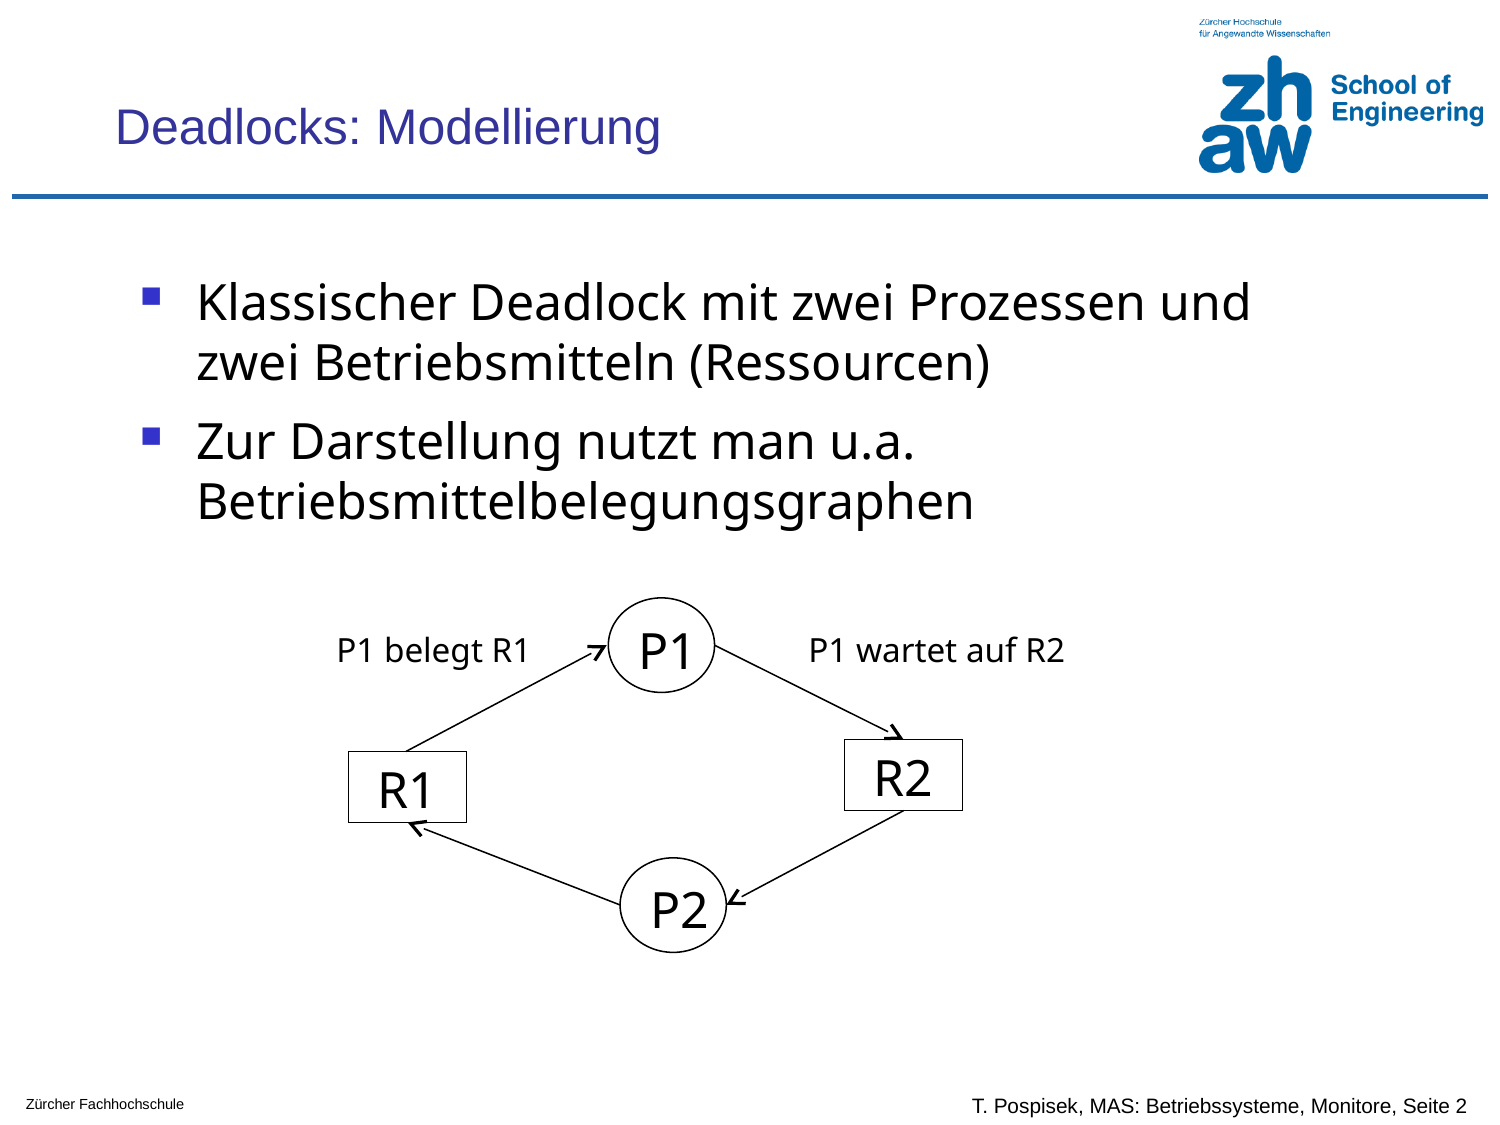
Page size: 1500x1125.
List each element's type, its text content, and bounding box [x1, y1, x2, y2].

text_box P1 wartet auf R2 [793, 621, 1081, 677]
text_box P1 belegt R1 [321, 621, 547, 677]
text_box P2 [620, 857, 727, 953]
text_box P1 [608, 597, 715, 693]
title Deadlocks: Modellierung [99, 50, 1379, 163]
list Klassischer Deadlock mit zwei Prozessen und zwei Betriebsmitteln (Ressourcen) Zur Darstellung nutzt man u.a. Betriebsmittelbelegungsgraphen [125, 262, 1375, 528]
text_box R1 [348, 751, 467, 823]
text_box R2 [844, 739, 963, 811]
picture [1199, 19, 1483, 173]
